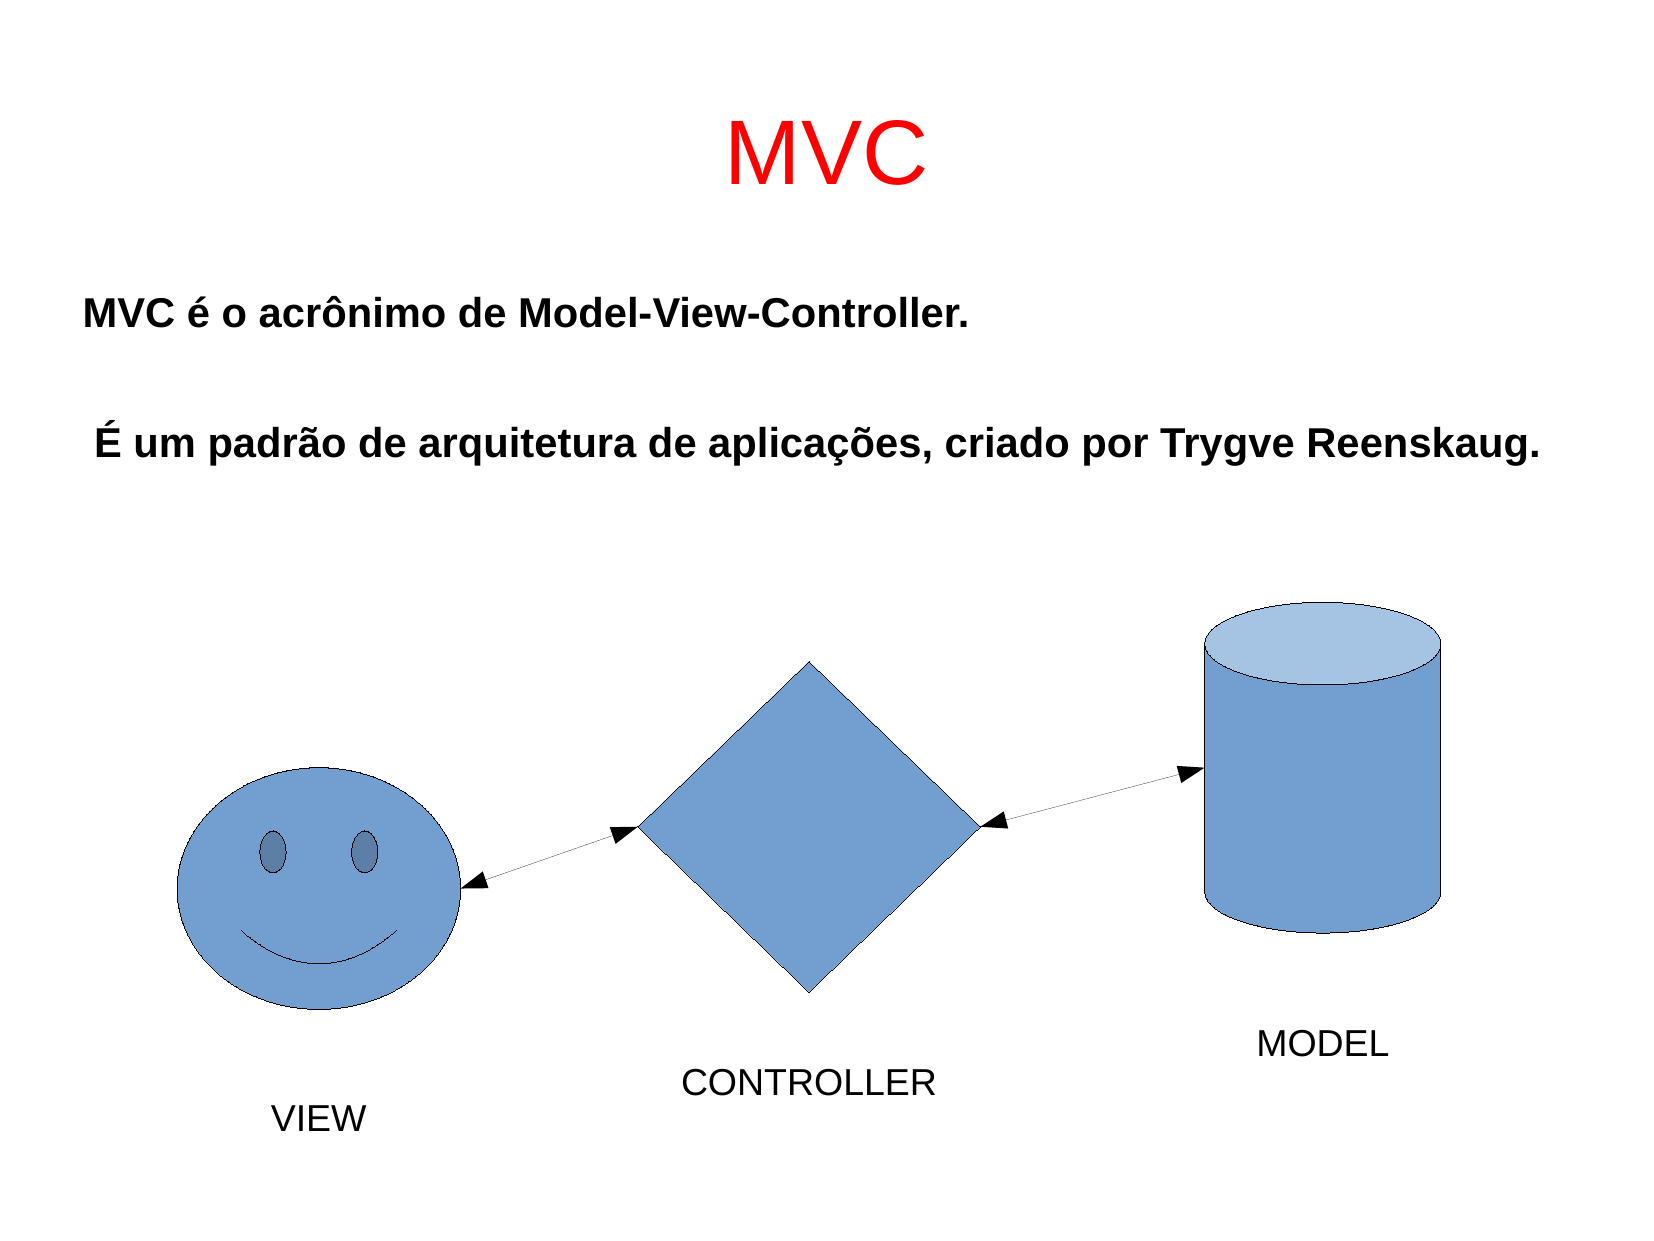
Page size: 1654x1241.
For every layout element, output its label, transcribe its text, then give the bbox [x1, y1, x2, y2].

title Fontes de Consulta [1204, 602, 1441, 685]
text_box CONTROLLER [638, 661, 981, 993]
text_box VIEW [177, 767, 461, 1010]
list MVC é o acrônimo de Model-View-Controller. É um padrão de arquitetura de aplicações, criado por Trygve Reenskaug. [82, 290, 1571, 1010]
text_box MODEL [1204, 646, 1441, 934]
title MVC [82, 49, 1571, 257]
